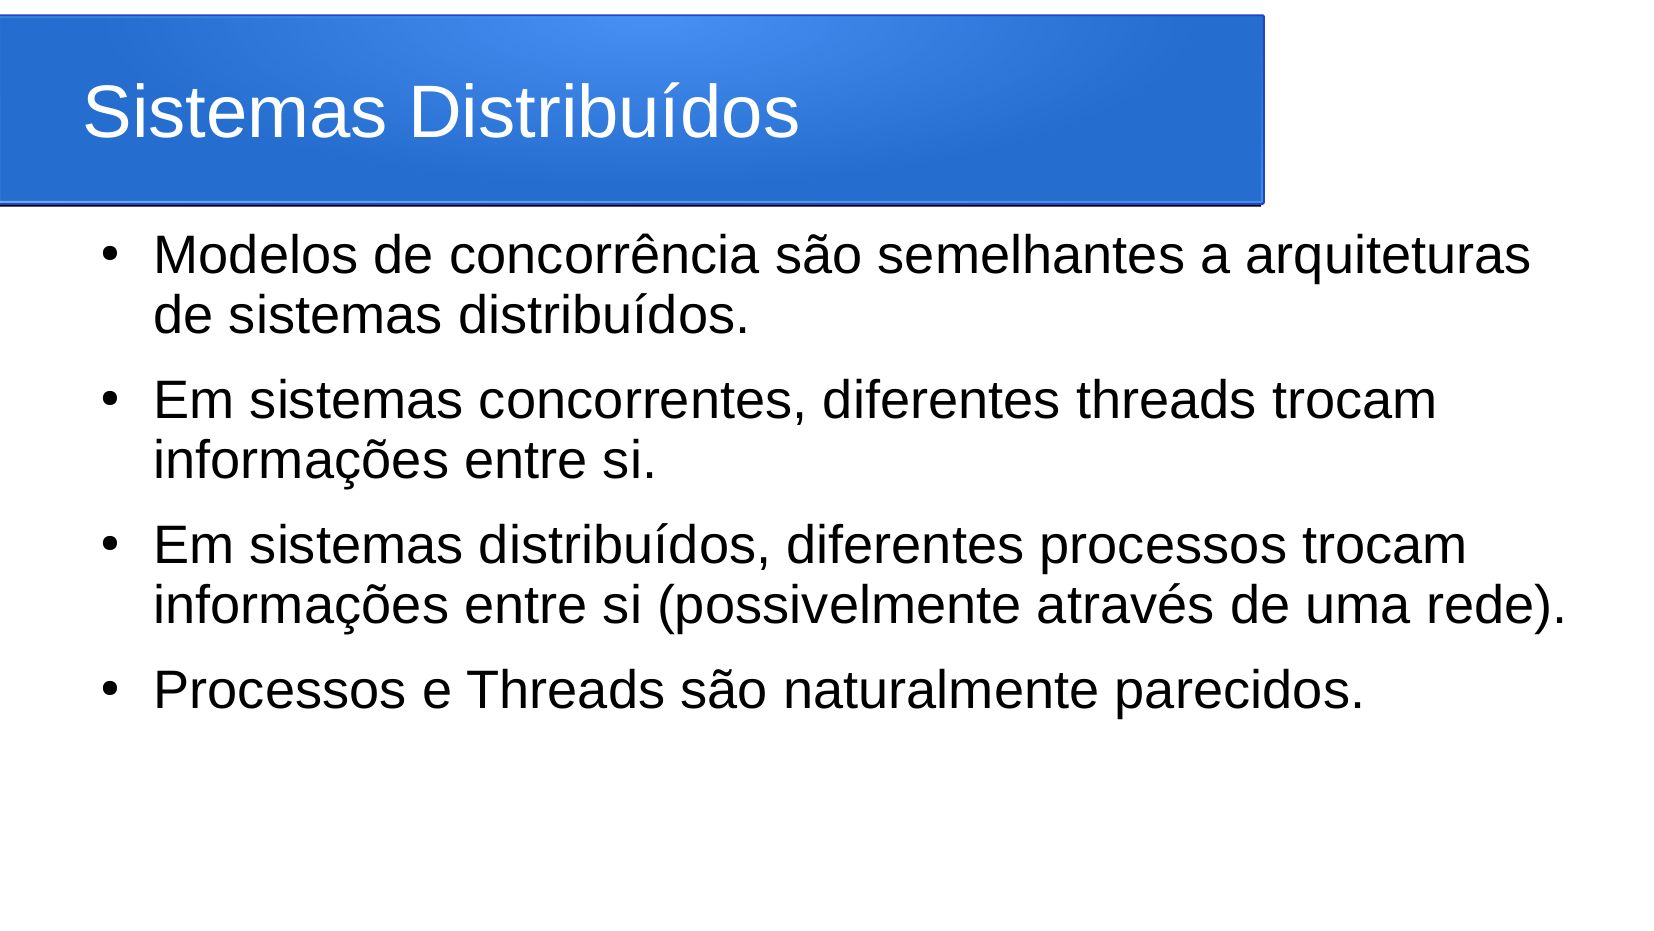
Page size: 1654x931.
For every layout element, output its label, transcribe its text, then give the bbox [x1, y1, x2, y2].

list Modelos de concorrência são semelhantes a arquiteturas de sistemas distribuídos. Em sistemas concorrentes, diferentes threads trocam informações entre si. Em sistemas distribuídos, diferentes processos trocam informações entre si (possivelmente através de uma rede). Processos e Threads são naturalmente parecidos. [82, 224, 1571, 764]
title Sistemas Distribuídos [82, 35, 1235, 189]
